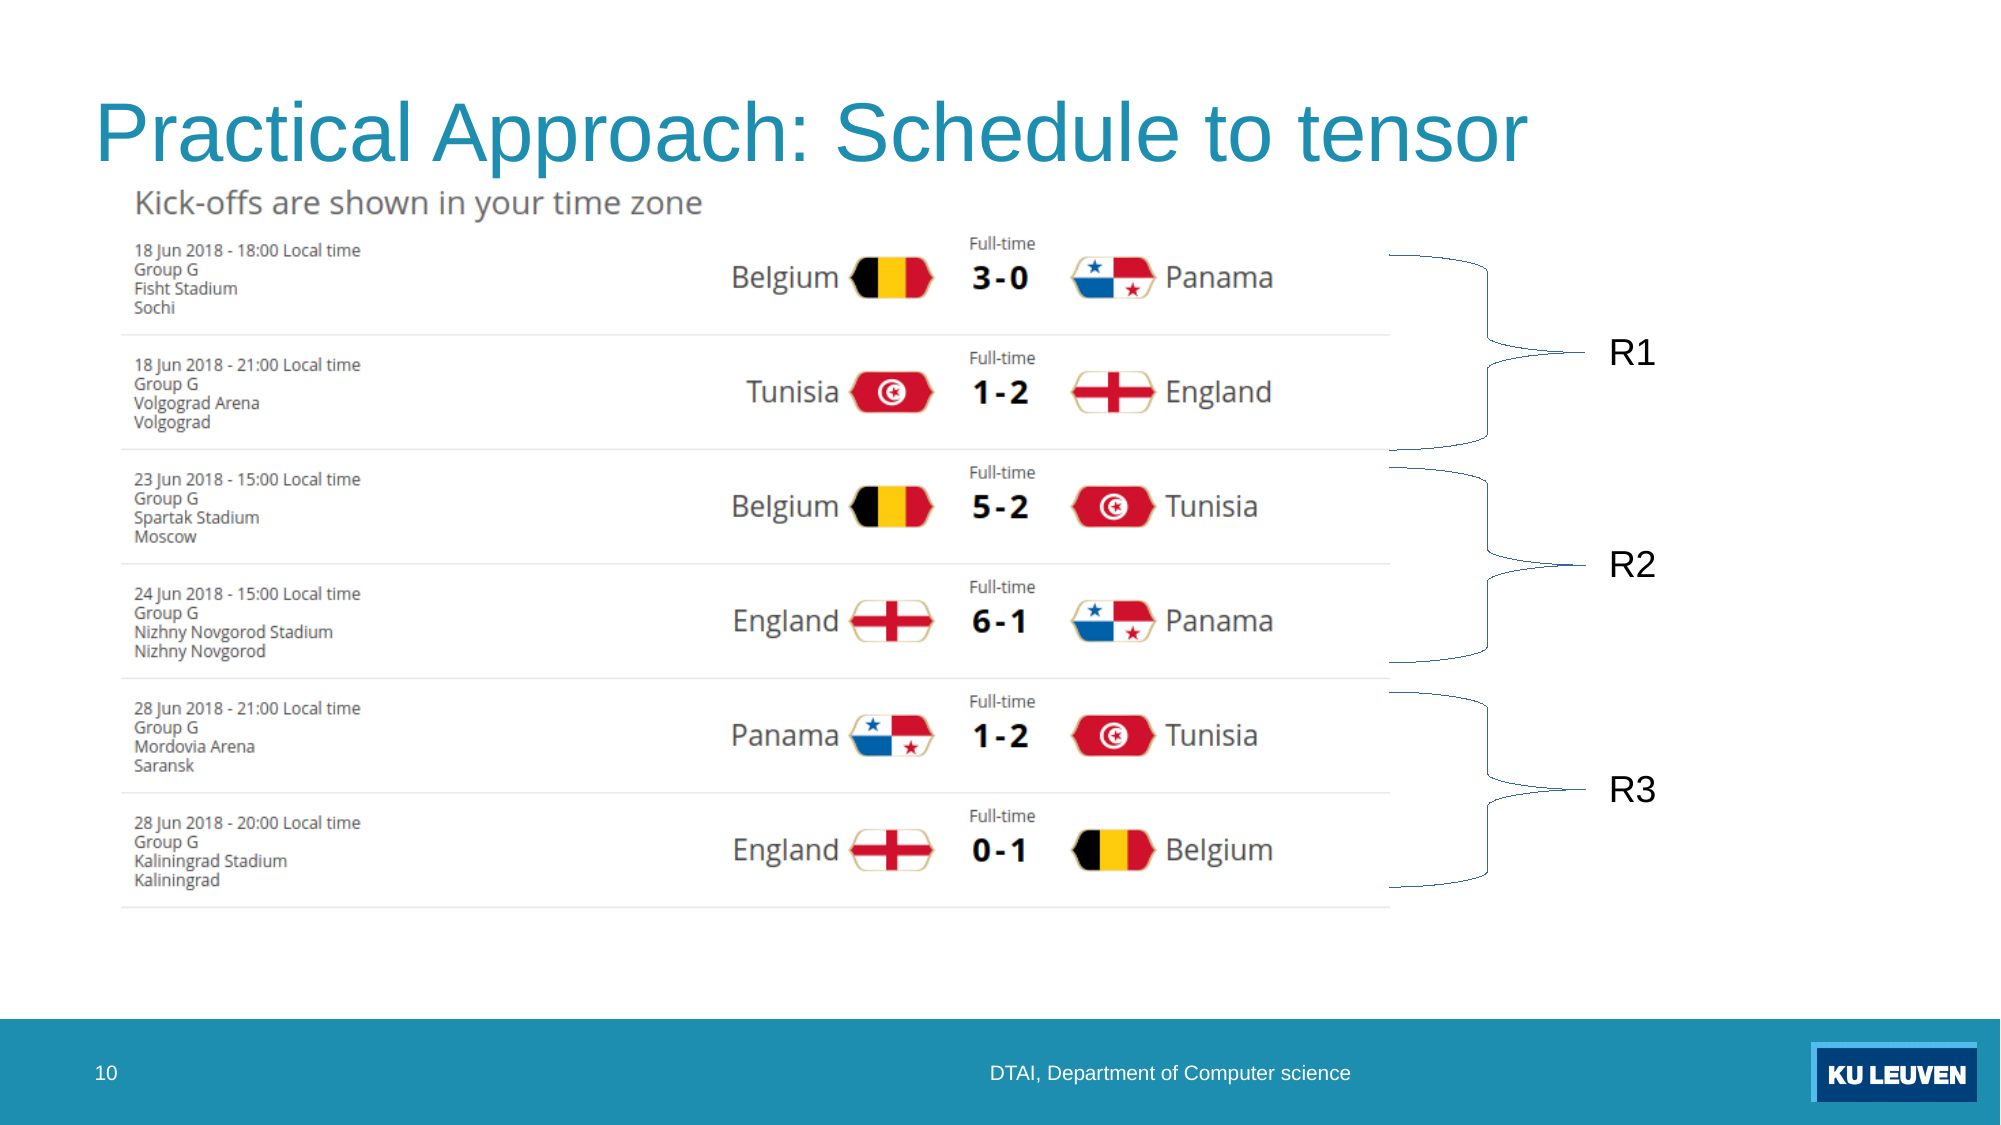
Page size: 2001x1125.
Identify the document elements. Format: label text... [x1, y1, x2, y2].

text_box DTAI, Department of Computer science [989, 1018, 1809, 1125]
text_box <number> [94, 1018, 201, 1125]
title Practical Approach: Schedule to tensor [94, 33, 1906, 223]
text_box R3 [1594, 760, 1760, 818]
picture [1811, 1042, 1977, 1102]
text_box R1 [1594, 323, 1760, 381]
picture [120, 179, 1390, 916]
text_box R2 [1594, 536, 1760, 594]
